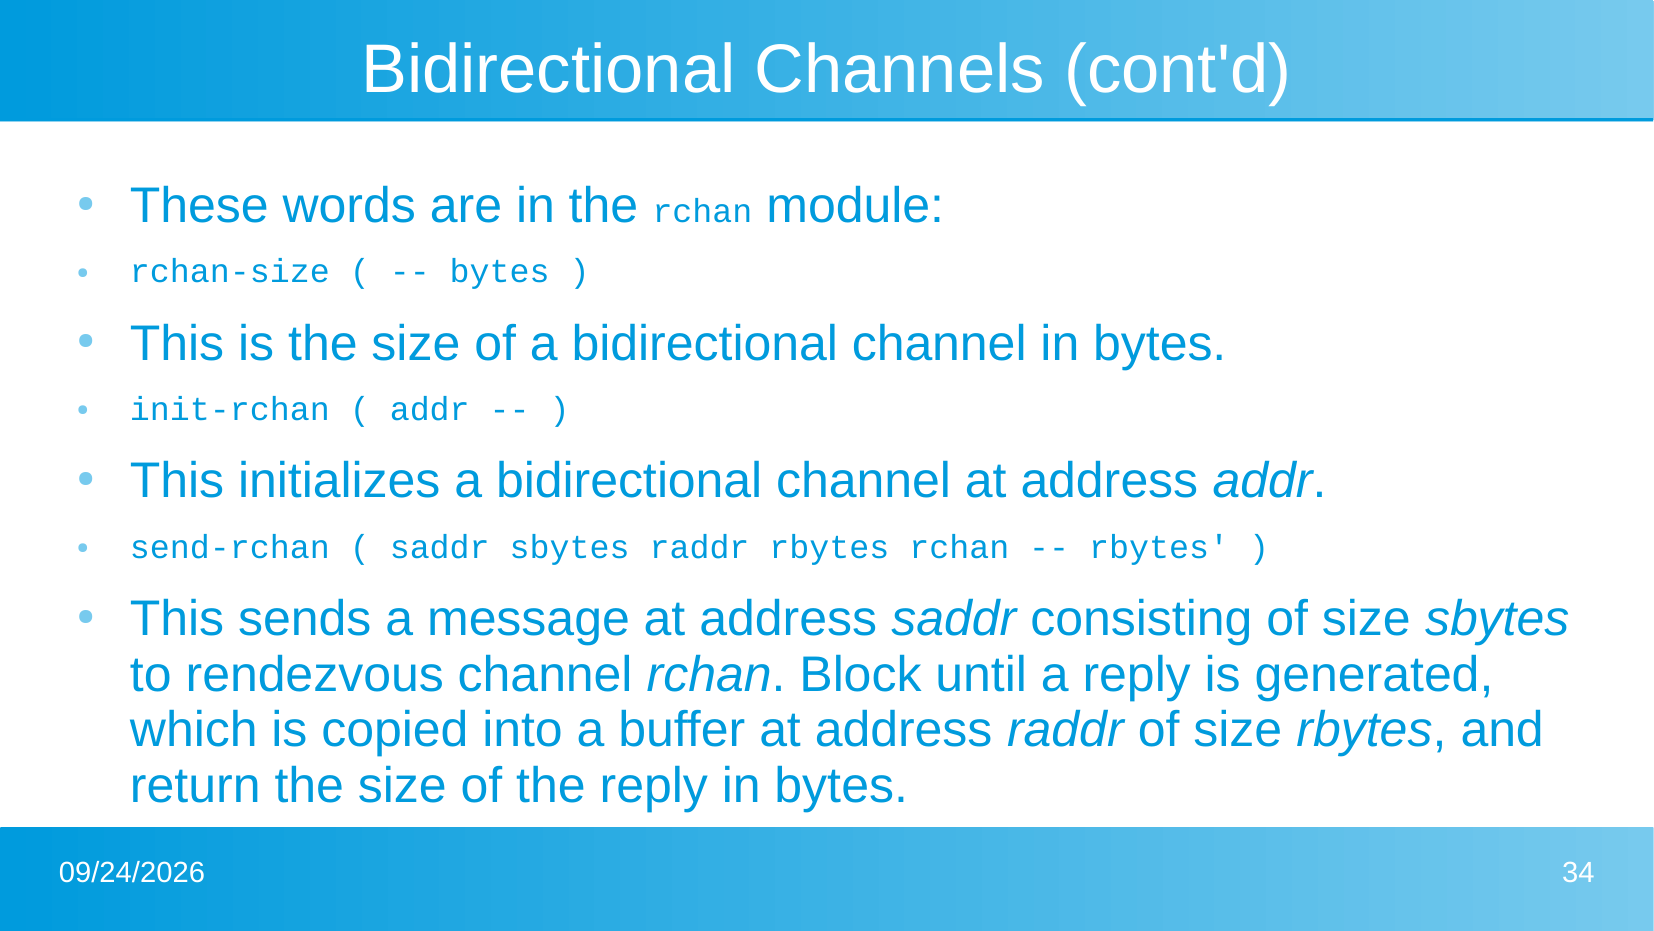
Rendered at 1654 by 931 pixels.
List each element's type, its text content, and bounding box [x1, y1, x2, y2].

title Bidirectional Channels (cont'd) [59, 29, 1595, 108]
list These words are in the rchan module: rchan-size ( -- bytes ) This is the size of a bidirectional channel in bytes. init-rchan ( addr -- ) This initializes a bidirectional channel at address addr. send-rchan ( saddr sbytes raddr rbytes rchan -- rbytes' ) This sends a message at address saddr consisting of size sbytes to rendezvous channel rchan. Block until a reply is generated, which is copied into a buffer at address raddr of size rbytes, and return the size of the reply in bytes. [59, 177, 1595, 768]
